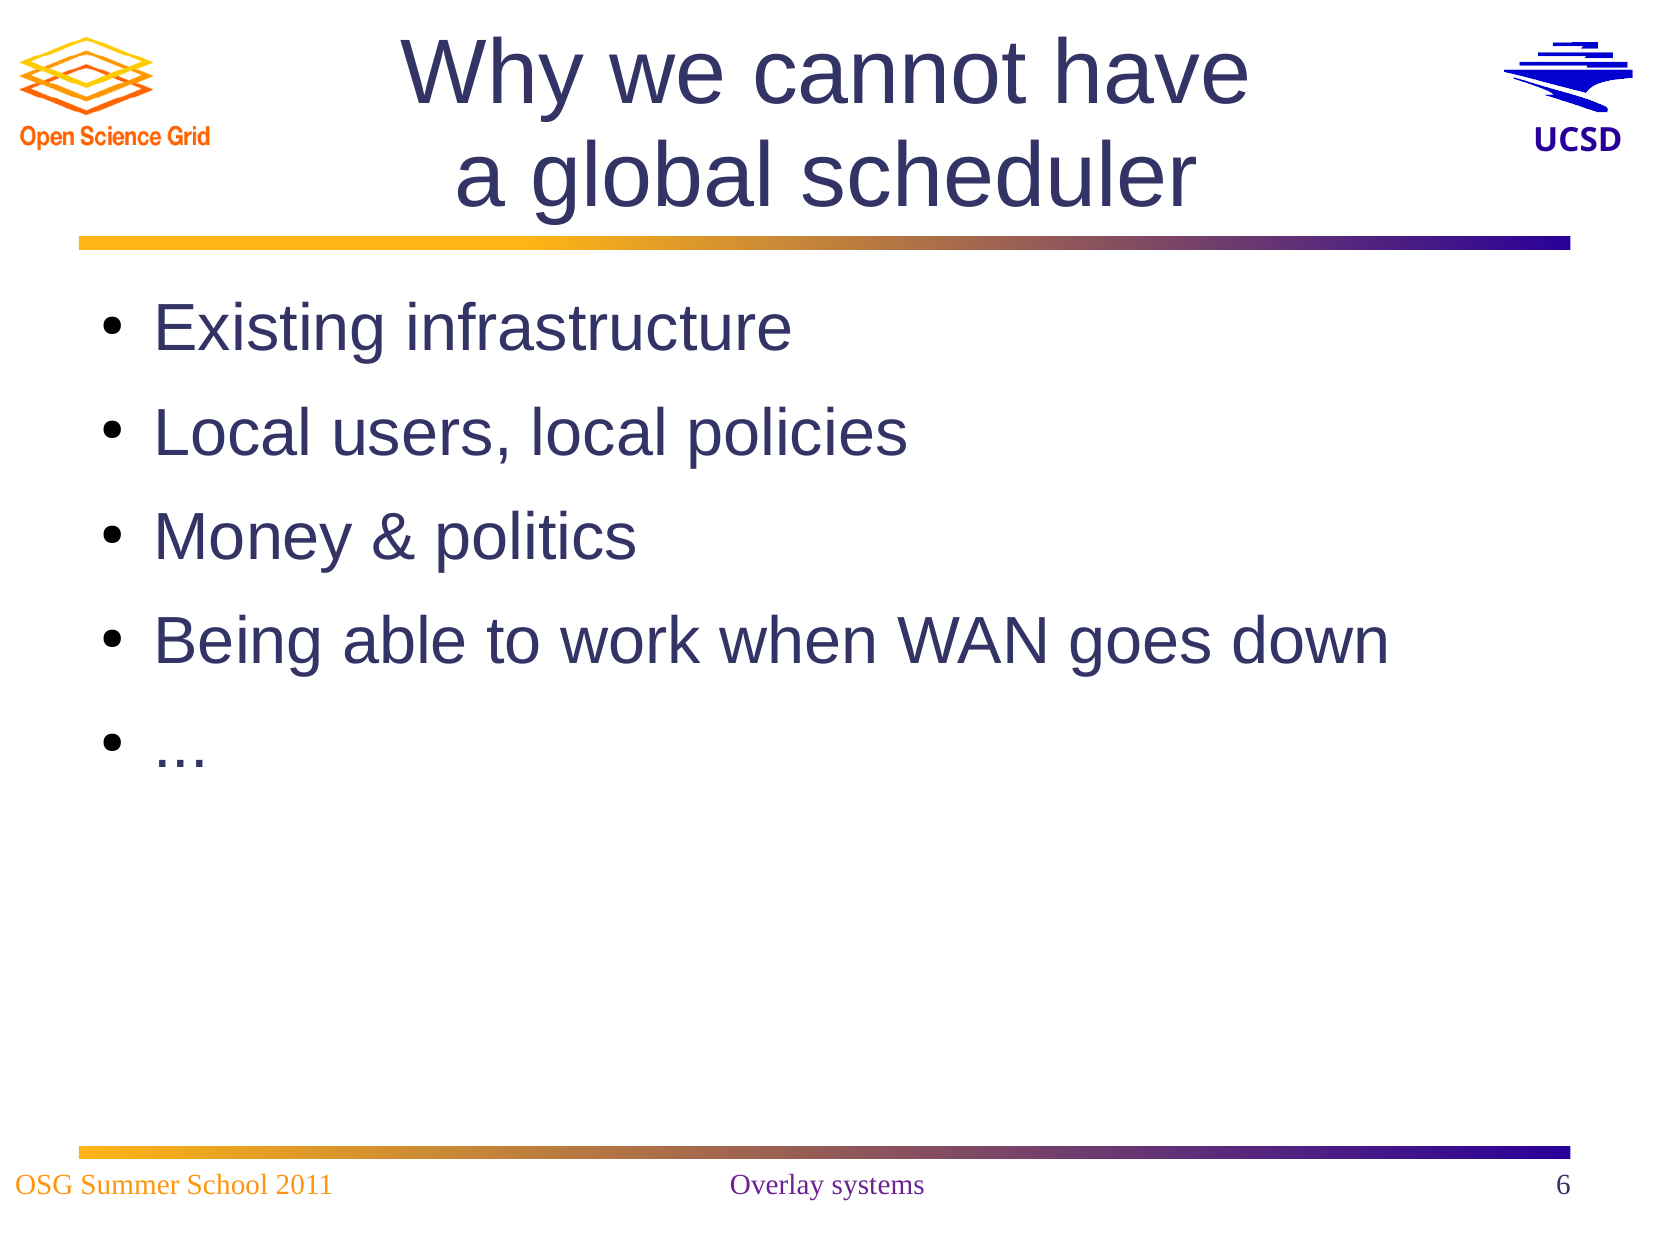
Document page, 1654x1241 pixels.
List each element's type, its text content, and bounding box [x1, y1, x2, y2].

picture [1571, 42, 1637, 118]
picture [0, 14, 229, 167]
list Existing infrastructure Local users, local policies Money & politics Being able to work when WAN goes down ... [82, 290, 1571, 1109]
title Why we cannot have a global scheduler [82, 20, 1571, 227]
